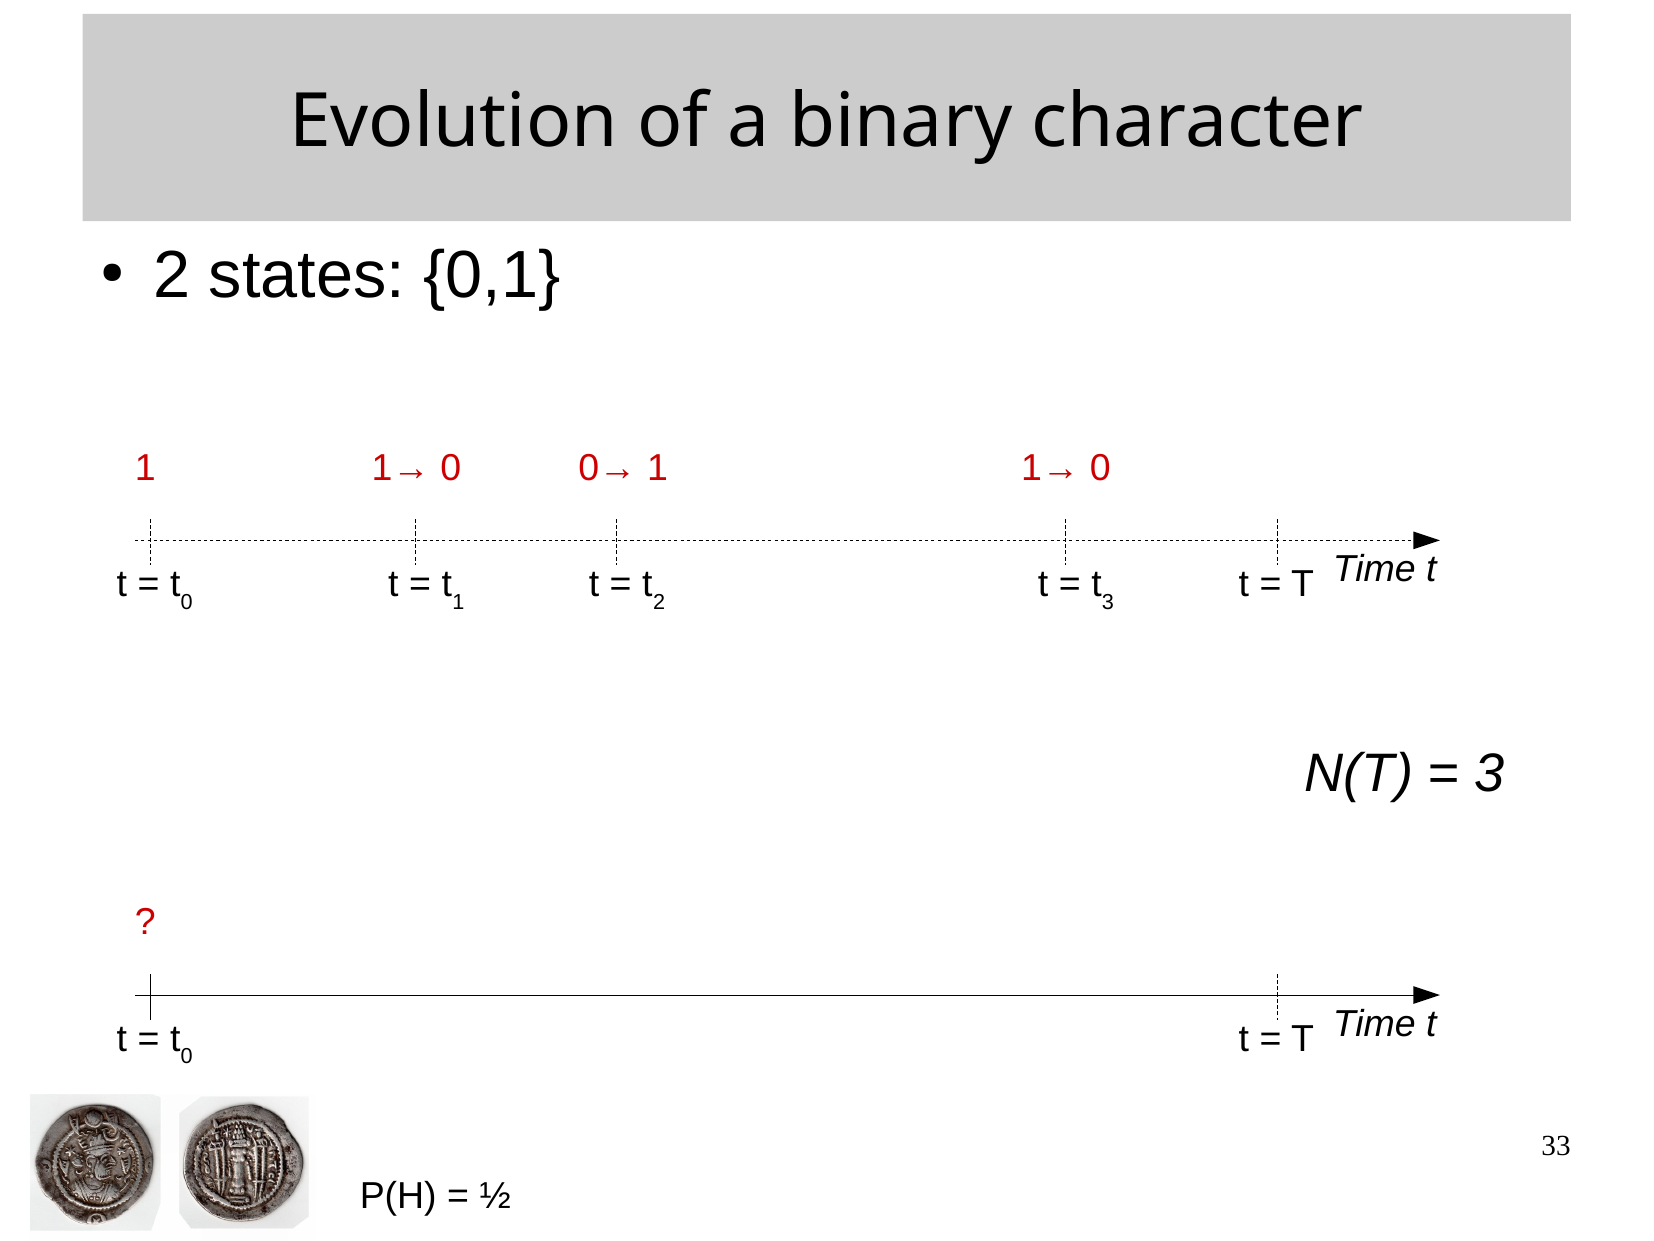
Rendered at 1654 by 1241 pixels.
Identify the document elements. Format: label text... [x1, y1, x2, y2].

title Evolution of a binary character [82, 13, 1571, 222]
text_box 0→ 1 [563, 438, 684, 496]
text_box t = t0 [101, 1010, 211, 1076]
text_box t = t0 [101, 555, 211, 622]
text_box Time t [1318, 540, 1514, 598]
text_box t = T [1223, 555, 1333, 613]
text_box ? [120, 893, 196, 951]
text_box t = t3 [1023, 555, 1132, 622]
text_box Time t [1318, 995, 1514, 1052]
text_box t = t1 [373, 555, 482, 622]
text_box P(H) = ½ [345, 1166, 571, 1227]
text_box 1→ 0 [356, 438, 477, 496]
text_box t = T [1223, 1010, 1333, 1067]
list 2 states: {0,1} [82, 237, 1571, 421]
text_box 1→ 0 [1006, 438, 1127, 496]
text_box 1 [120, 438, 196, 496]
picture [29, 1094, 316, 1241]
text_box t = t2 [574, 555, 683, 622]
text_box N(T) = 3 [1290, 735, 1576, 824]
